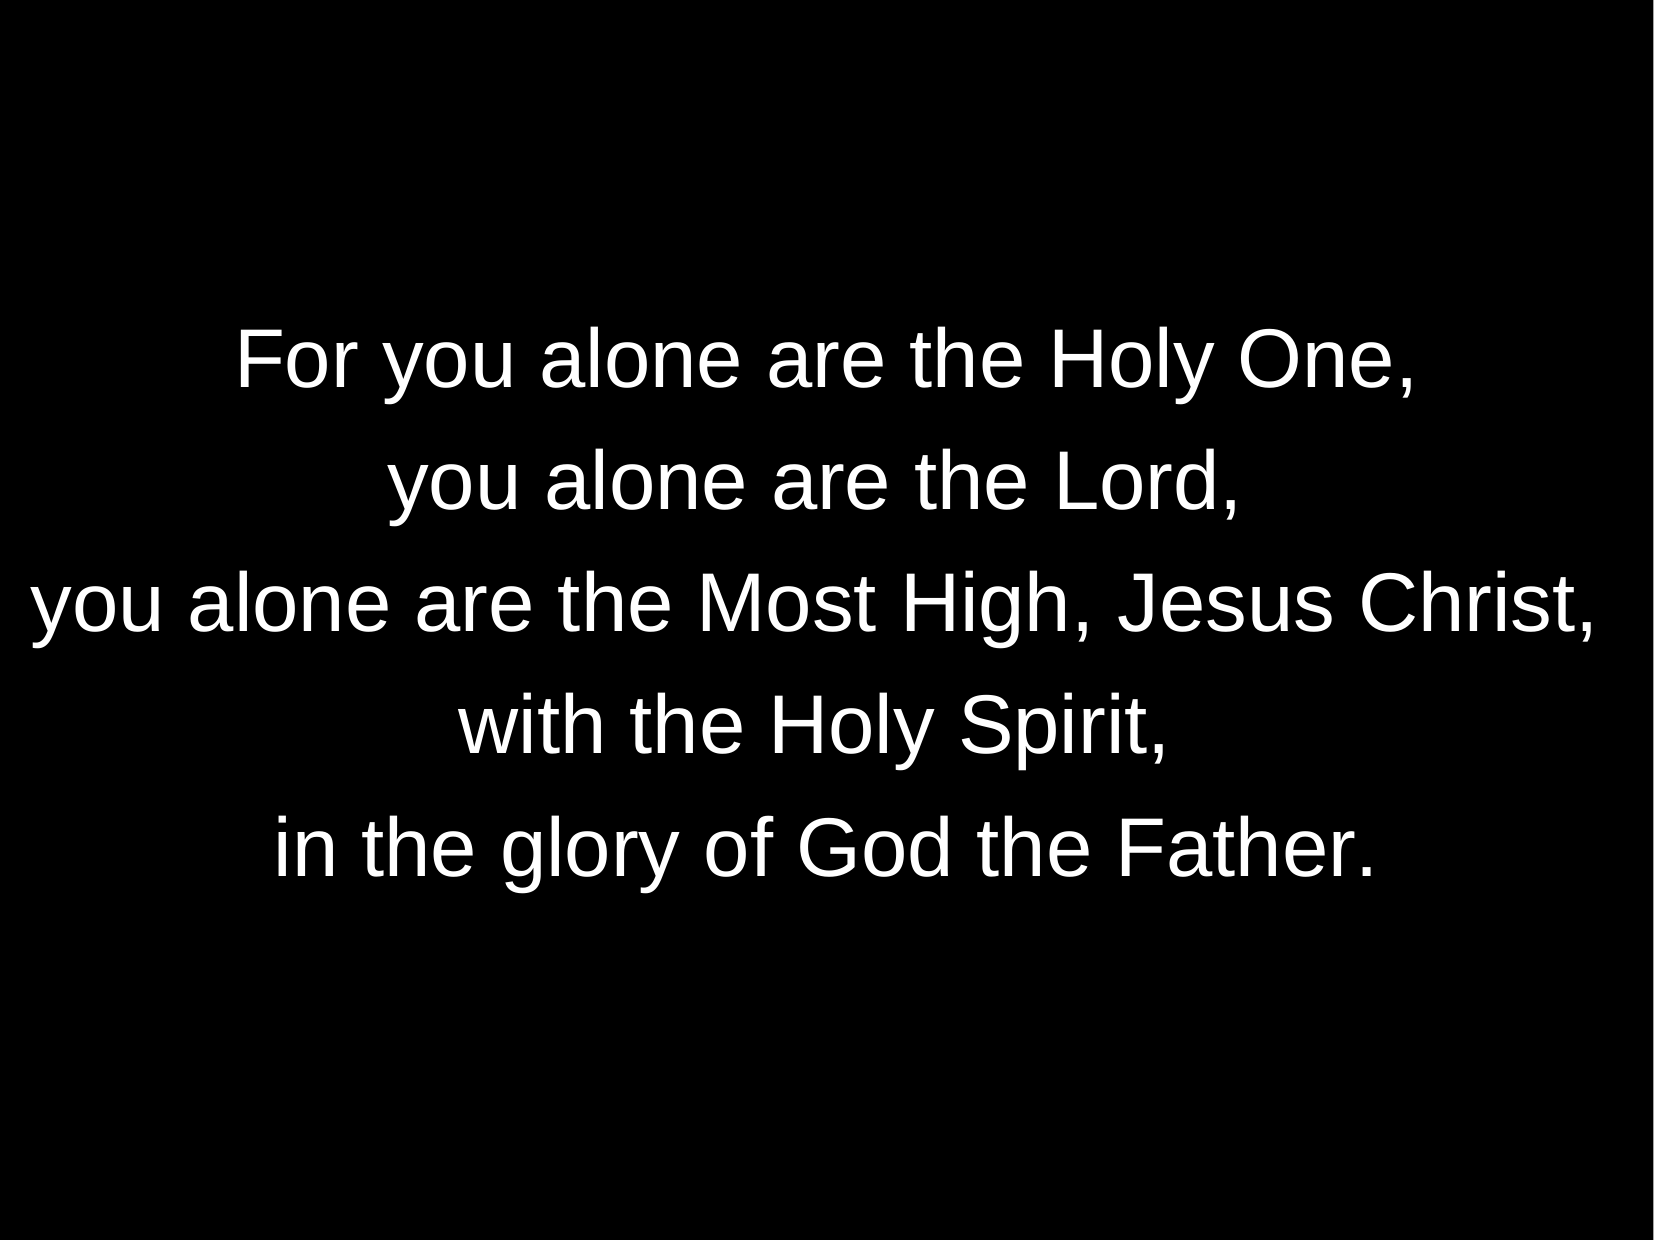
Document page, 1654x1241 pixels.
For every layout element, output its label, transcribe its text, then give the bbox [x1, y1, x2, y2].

list For you alone are the Holy One, you alone are the Lord, you alone are the Most High, Jesus Christ, with the Holy Spirit, in the glory of God the Father. [0, 307, 1654, 1241]
